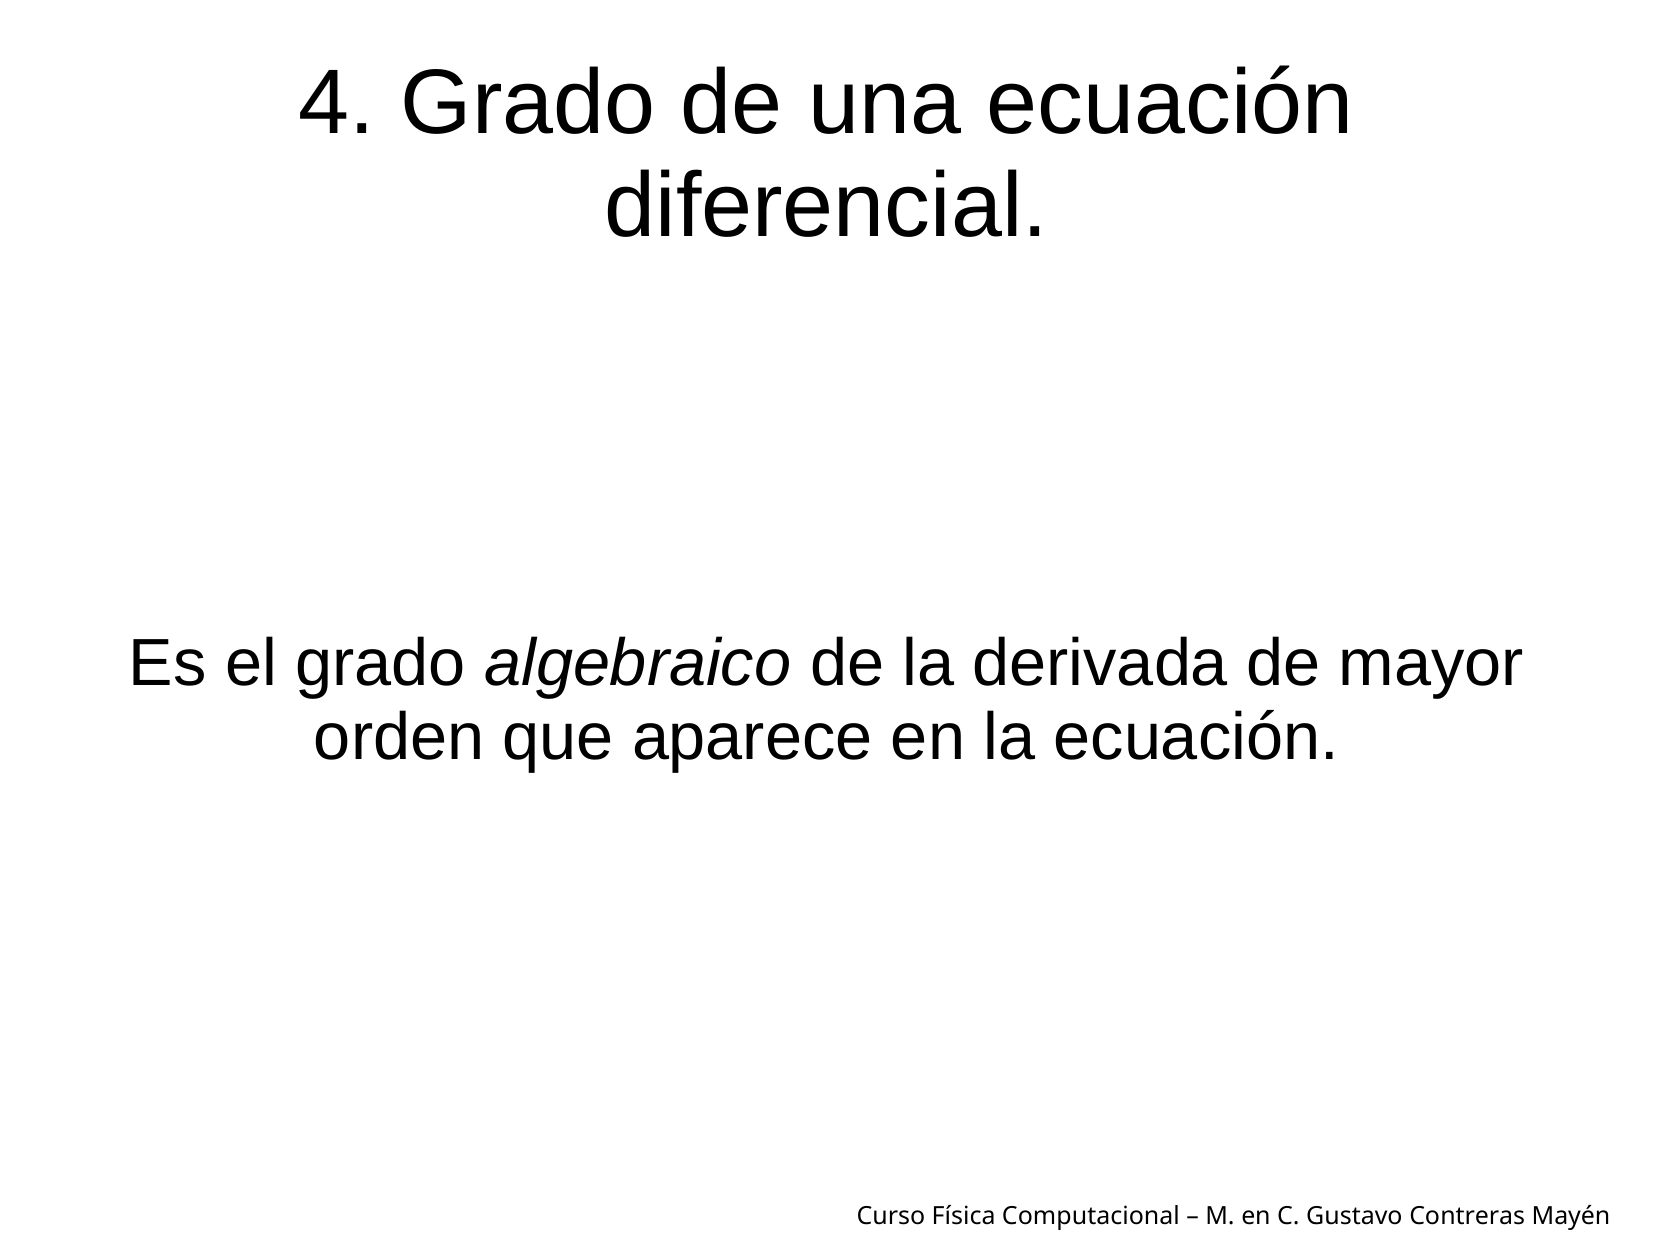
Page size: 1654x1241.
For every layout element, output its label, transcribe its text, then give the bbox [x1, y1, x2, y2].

subtitle Es el grado algebraico de la derivada de mayor orden que aparece en la ecuación. [82, 290, 1571, 1109]
title 4. Grado de una ecuación diferencial. [82, 49, 1571, 257]
